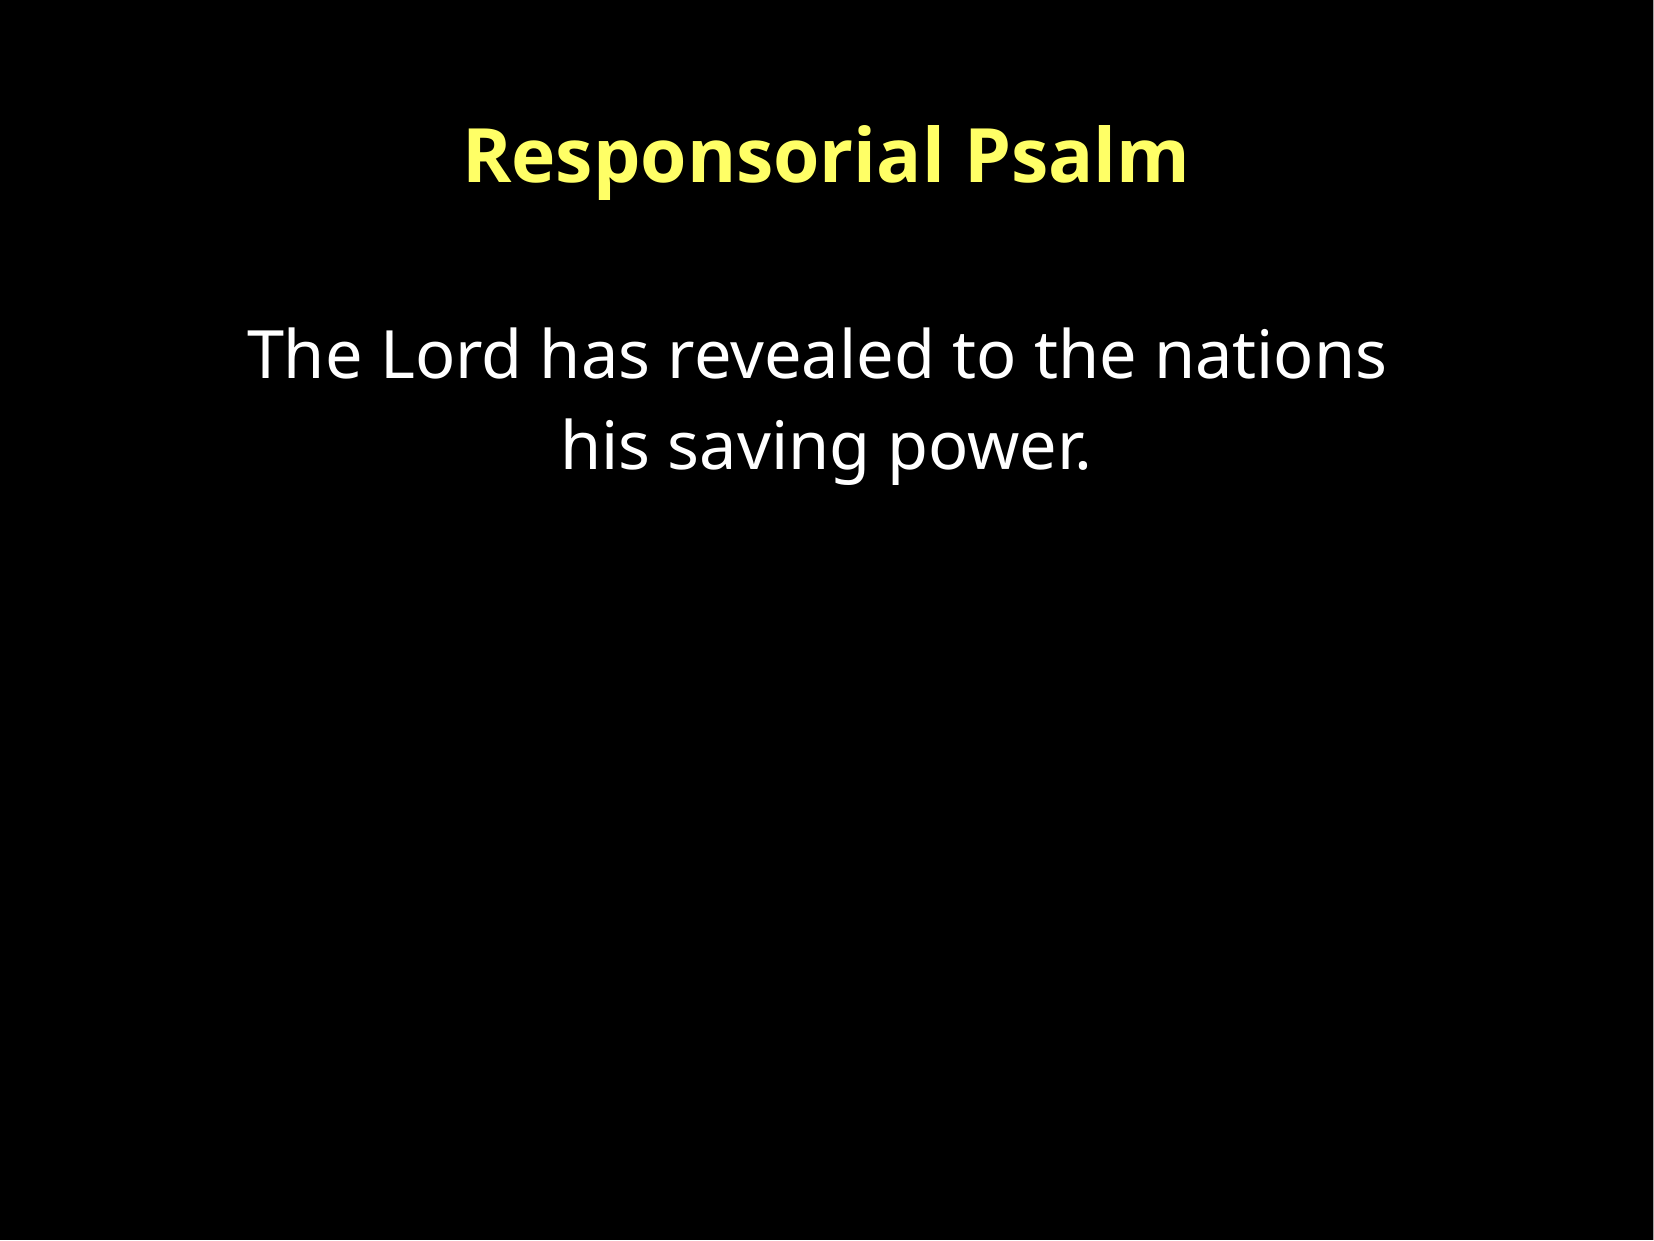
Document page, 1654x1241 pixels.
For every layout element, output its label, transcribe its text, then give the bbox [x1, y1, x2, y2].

list The Lord has revealed to the nations his saving power. [0, 307, 1654, 1229]
title Responsorial Psalm [82, 49, 1571, 257]
